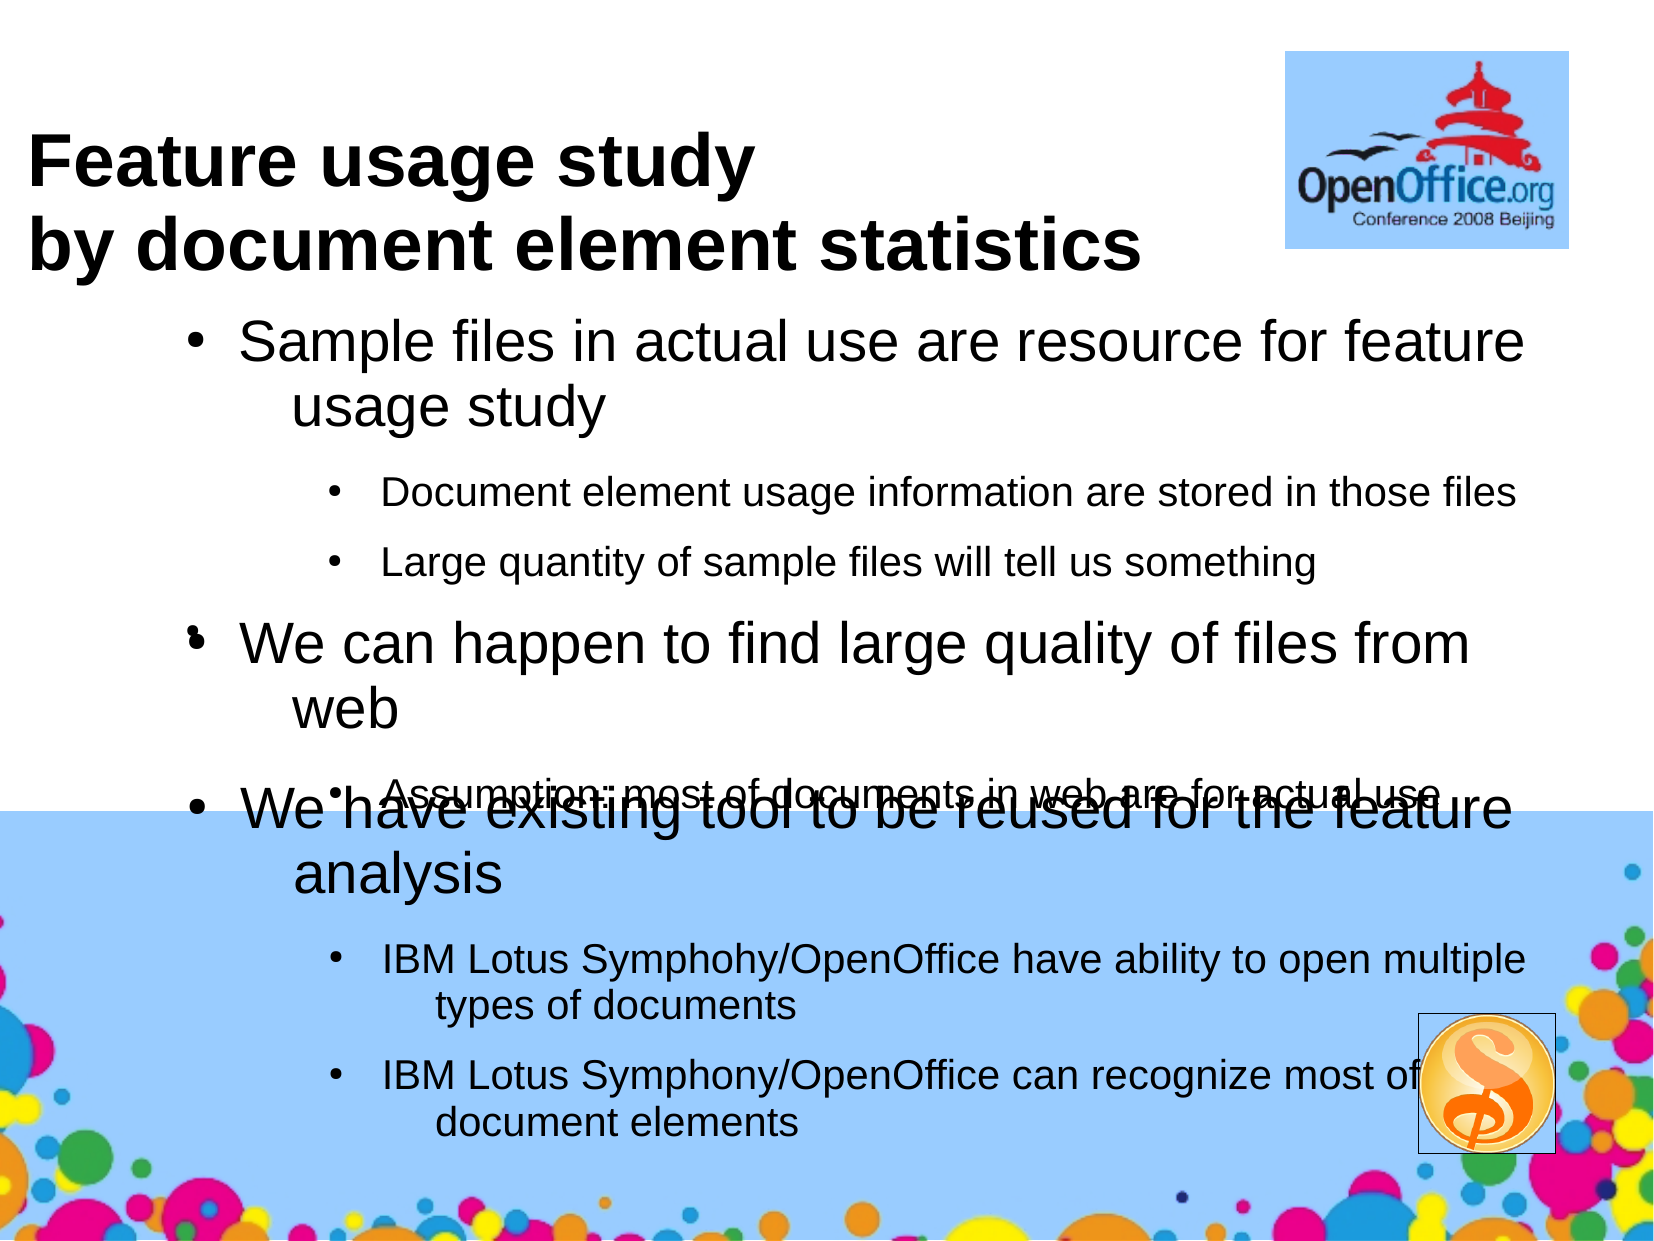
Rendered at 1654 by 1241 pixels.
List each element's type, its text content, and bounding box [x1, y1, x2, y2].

picture [0, 810, 1654, 1241]
picture [1285, 51, 1569, 250]
title Feature usage study by document element statistics [27, 114, 1519, 291]
list Sample files in actual use are resource for feature usage study Document element usage information are stored in those files Large quantity of sample files will tell us something [150, 309, 1556, 704]
list We can happen to find large quality of files from web Assumption: most of documents in web are for actual use [151, 611, 1557, 775]
list We have existing tool to be reused for the feature analysis IBM Lotus Symphohy/OpenOffice have ability to open multiple types of documents IBM Lotus Symphony/OpenOffice can recognize most of document elements [151, 775, 1558, 1161]
